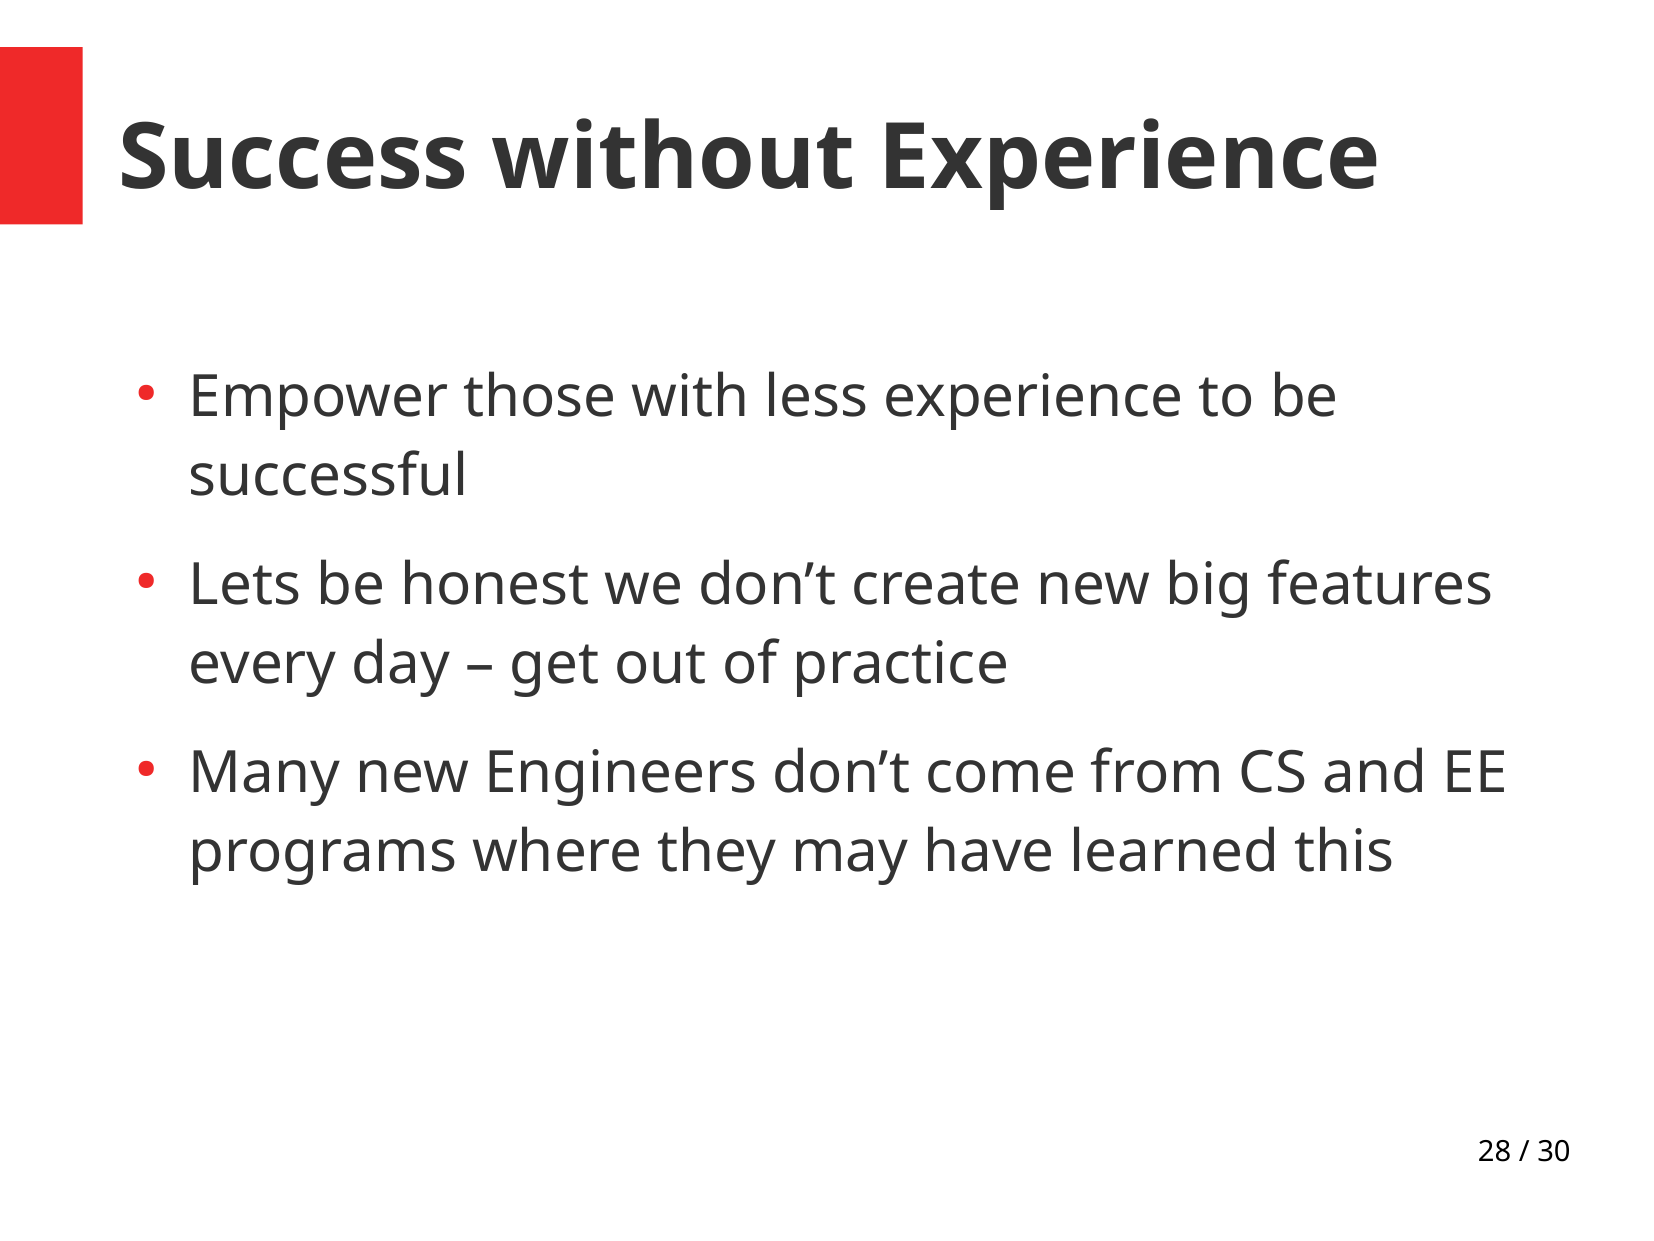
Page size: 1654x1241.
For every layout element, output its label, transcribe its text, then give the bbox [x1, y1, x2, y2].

title Success without Experience [118, 45, 1576, 260]
list Empower those with less experience to be successful Lets be honest we don’t create new big features every day – get out of practice Many new Engineers don’t come from CS and EE programs where they may have learned this [118, 354, 1536, 1074]
